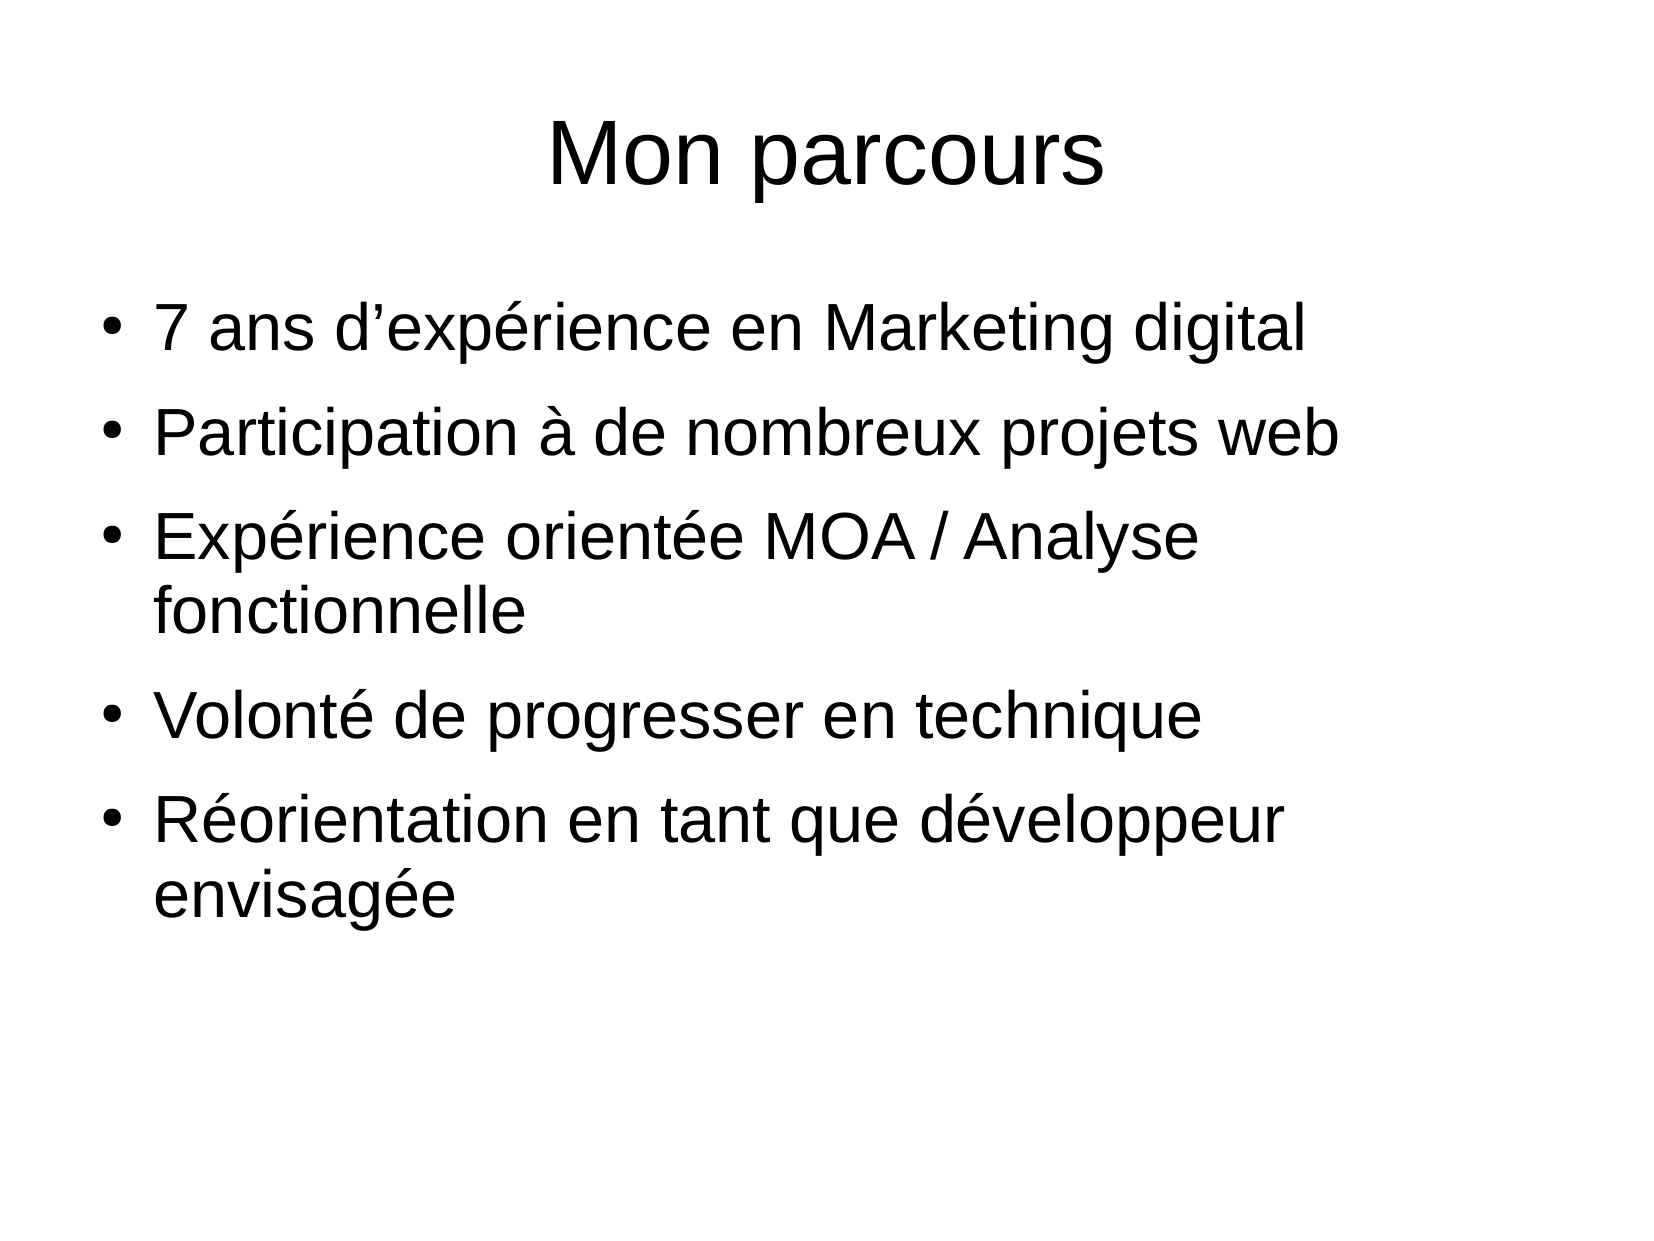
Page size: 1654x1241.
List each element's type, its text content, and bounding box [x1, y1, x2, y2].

list 7 ans d’expérience en Marketing digital Participation à de nombreux projets web Expérience orientée MOA / Analyse fonctionnelle Volonté de progresser en technique Réorientation en tant que développeur envisagée [82, 290, 1571, 1010]
title Mon parcours [82, 49, 1571, 257]
